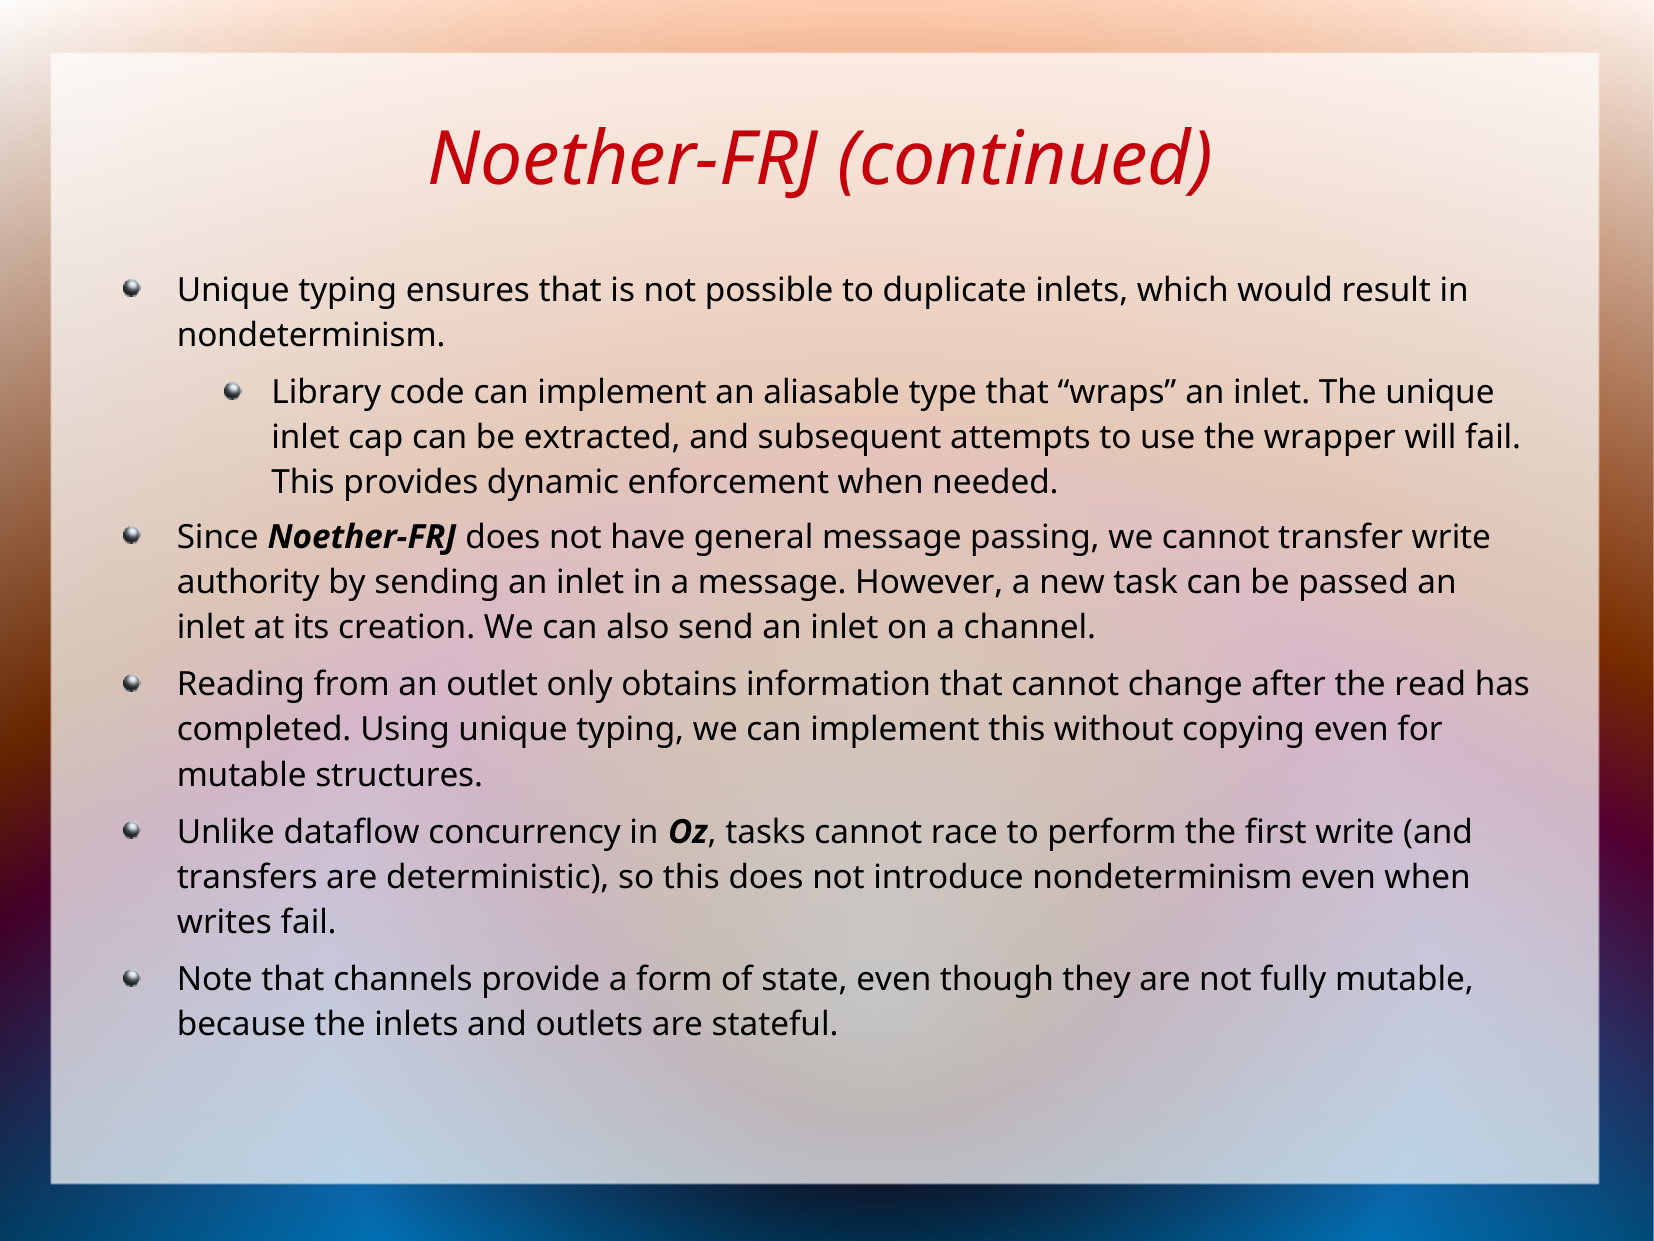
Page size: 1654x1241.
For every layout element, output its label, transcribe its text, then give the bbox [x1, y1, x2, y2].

list Unique typing ensures that is not possible to duplicate inlets, which would result in nondeterminism. Library code can implement an aliasable type that “wraps” an inlet. The unique inlet cap can be extracted, and subsequent attempts to use the wrapper will fail. This provides dynamic enforcement when needed. Since Noether-FRJ does not have general message passing, we cannot transfer write authority by sending an inlet in a message. However, a new task can be passed an inlet at its creation. We can also send an inlet on a channel. Reading from an outlet only obtains information that cannot change after the read has completed. Using unique typing, we can implement this without copying even for mutable structures. Unlike dataflow concurrency in Oz, tasks cannot race to perform the first write (and transfers are deterministic), so this does not introduce nondeterminism even when writes fail. Note that channels provide a form of state, even though they are not fully mutable, because the inlets and outlets are stateful. [106, 265, 1536, 1093]
title Noether-FRJ (continued) [76, 59, 1565, 252]
picture [0, 0, 1654, 1241]
